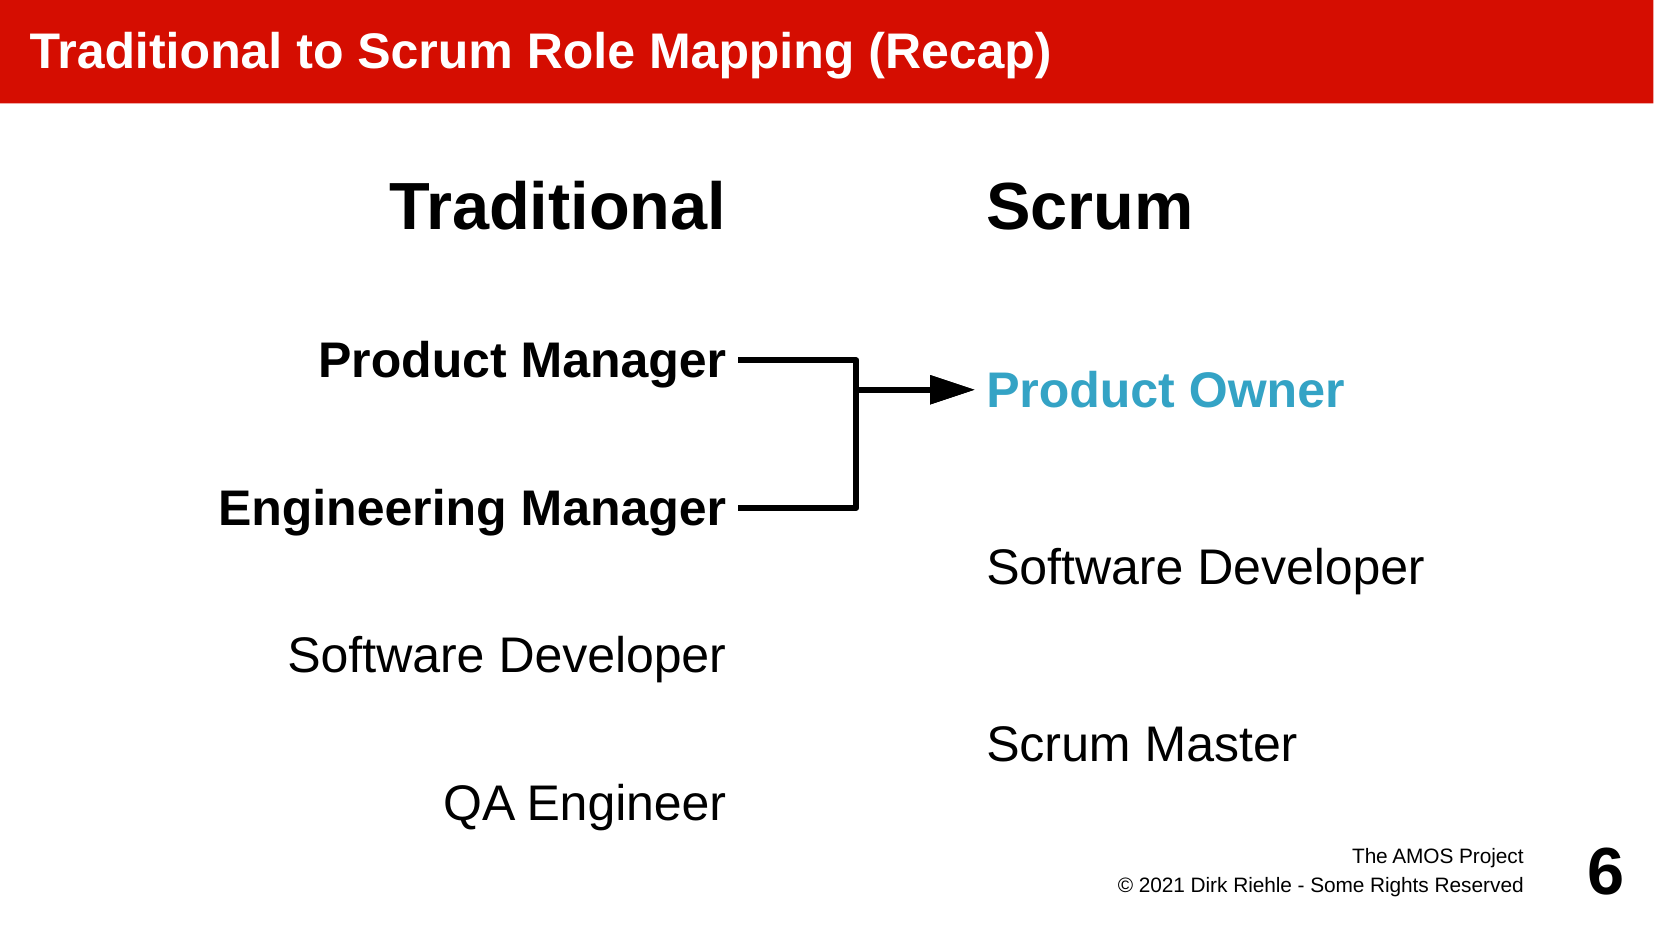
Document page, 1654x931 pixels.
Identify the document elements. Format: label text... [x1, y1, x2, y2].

text_box Product Owner [974, 271, 1654, 508]
title Traditional to Scrum Role Mapping (Recap) [0, 0, 1654, 104]
text_box Scrum Master [974, 686, 1565, 863]
text_box Software Developer [974, 448, 1625, 686]
text_box Traditional [147, 118, 739, 271]
text_box Scrum [974, 118, 1565, 271]
text_box Engineering Manager [0, 419, 739, 597]
text_box Software Developer [59, 597, 739, 745]
text_box QA Engineer [147, 745, 739, 892]
text_box Product Manager [147, 271, 739, 449]
